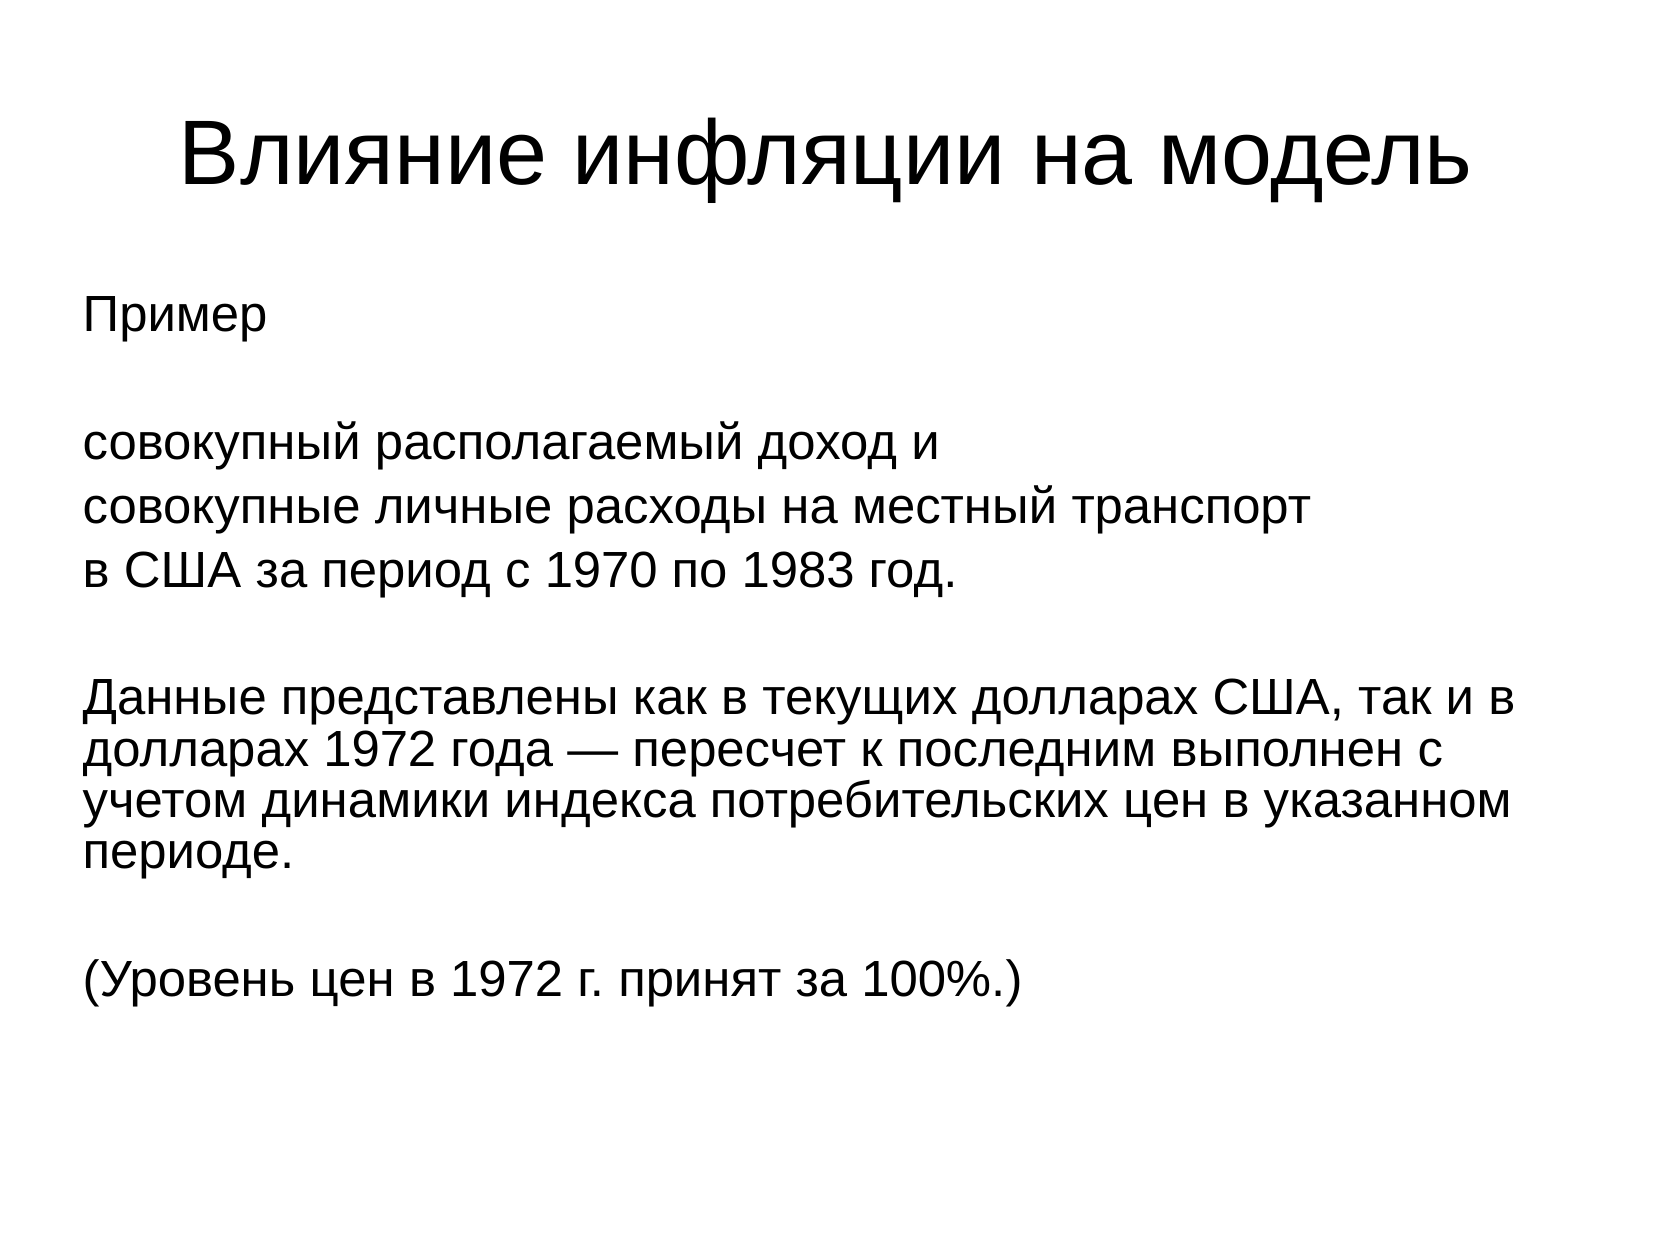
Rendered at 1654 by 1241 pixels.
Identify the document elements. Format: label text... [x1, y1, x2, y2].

title Влияние инфляции на модель [82, 49, 1571, 257]
list Пример совокупный располагаемый доход и совокупные личные расходы на местный транспорт в США за период с 1970 по 1983 год. Данные представлены как в текущих долларах США, так и в долларах 1972 года — пересчет к последним выполнен с учетом динамики индекса потребительских цен в указанном периоде. (Уровень цен в 1972 г. принят за 100%.) [82, 290, 1571, 1010]
